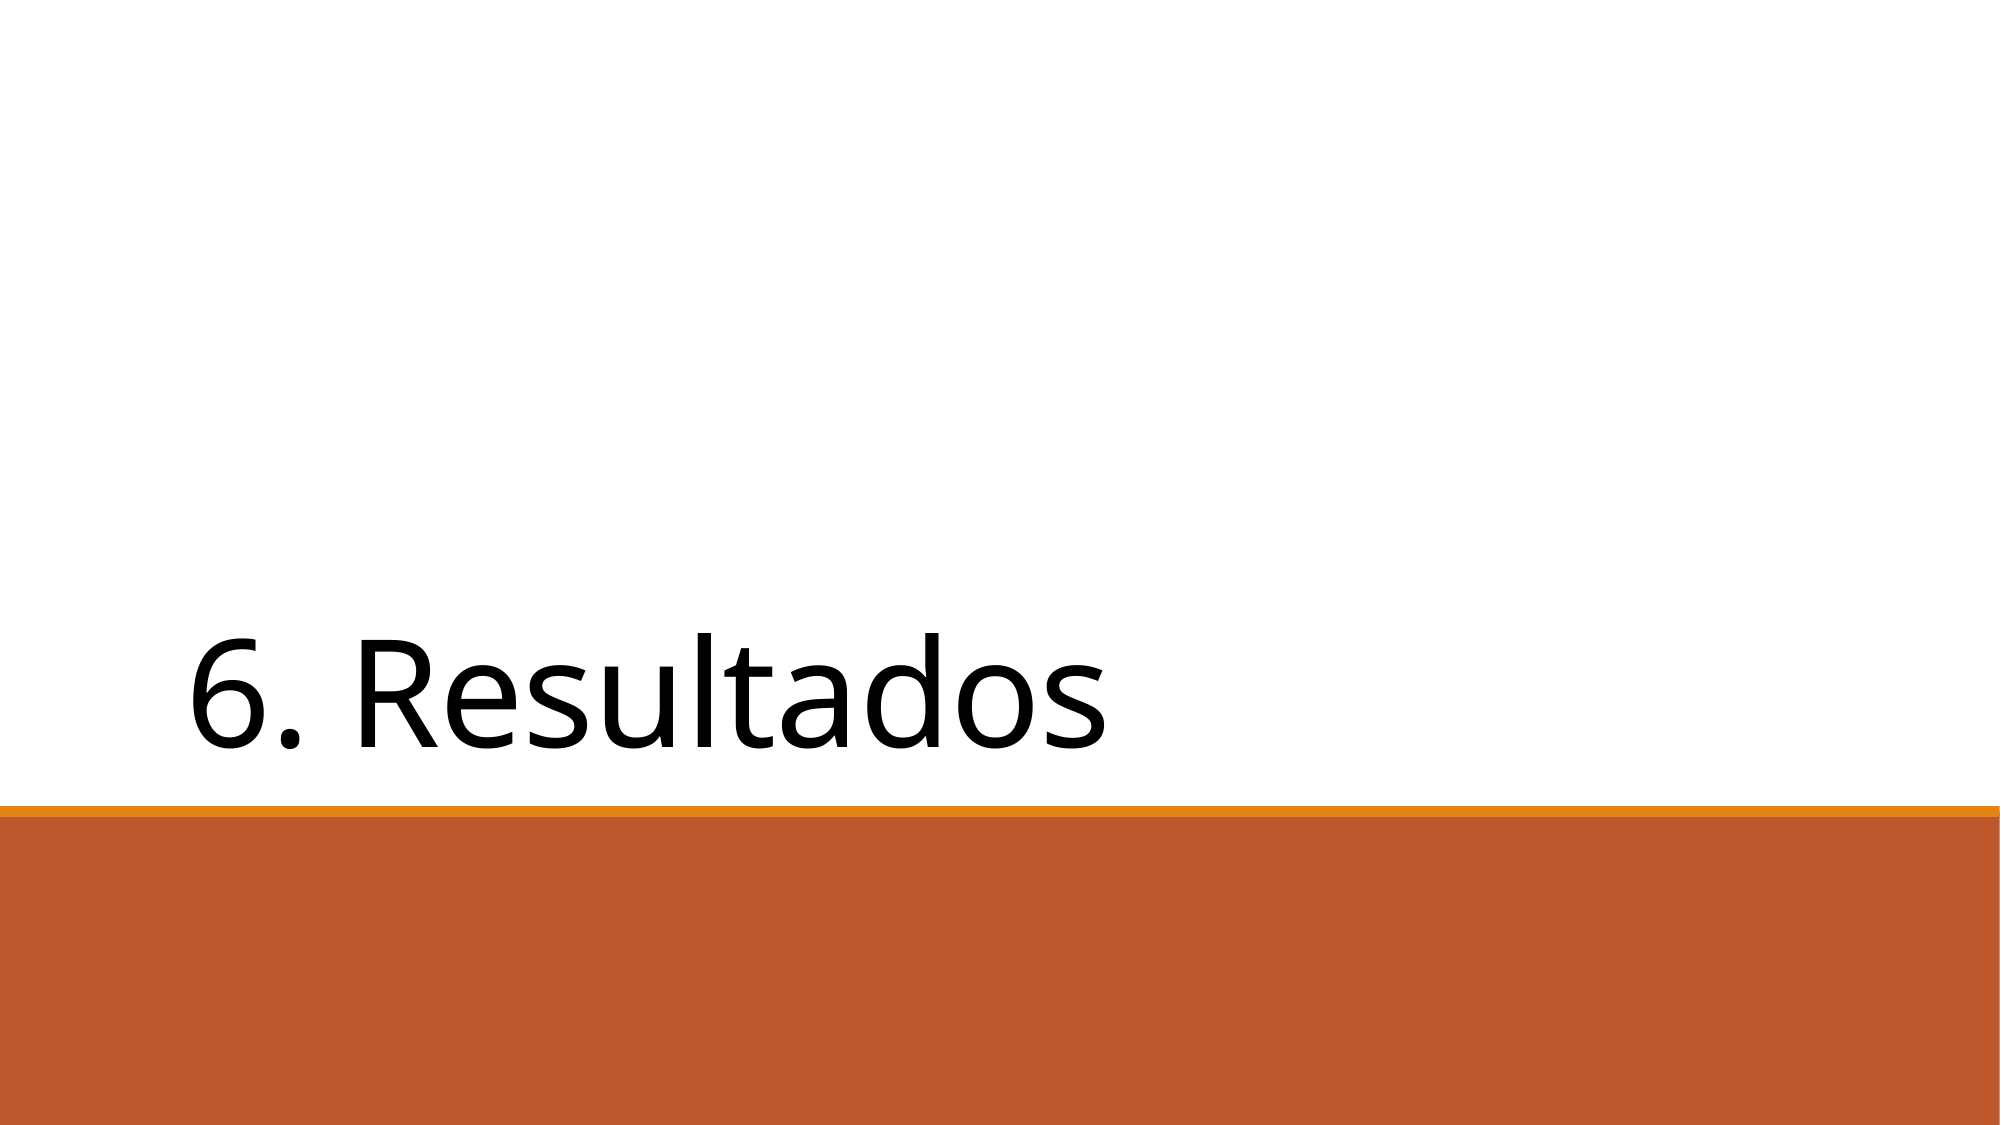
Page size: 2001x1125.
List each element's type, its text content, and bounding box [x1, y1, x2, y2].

title 6. Resultados [170, 625, 1830, 761]
